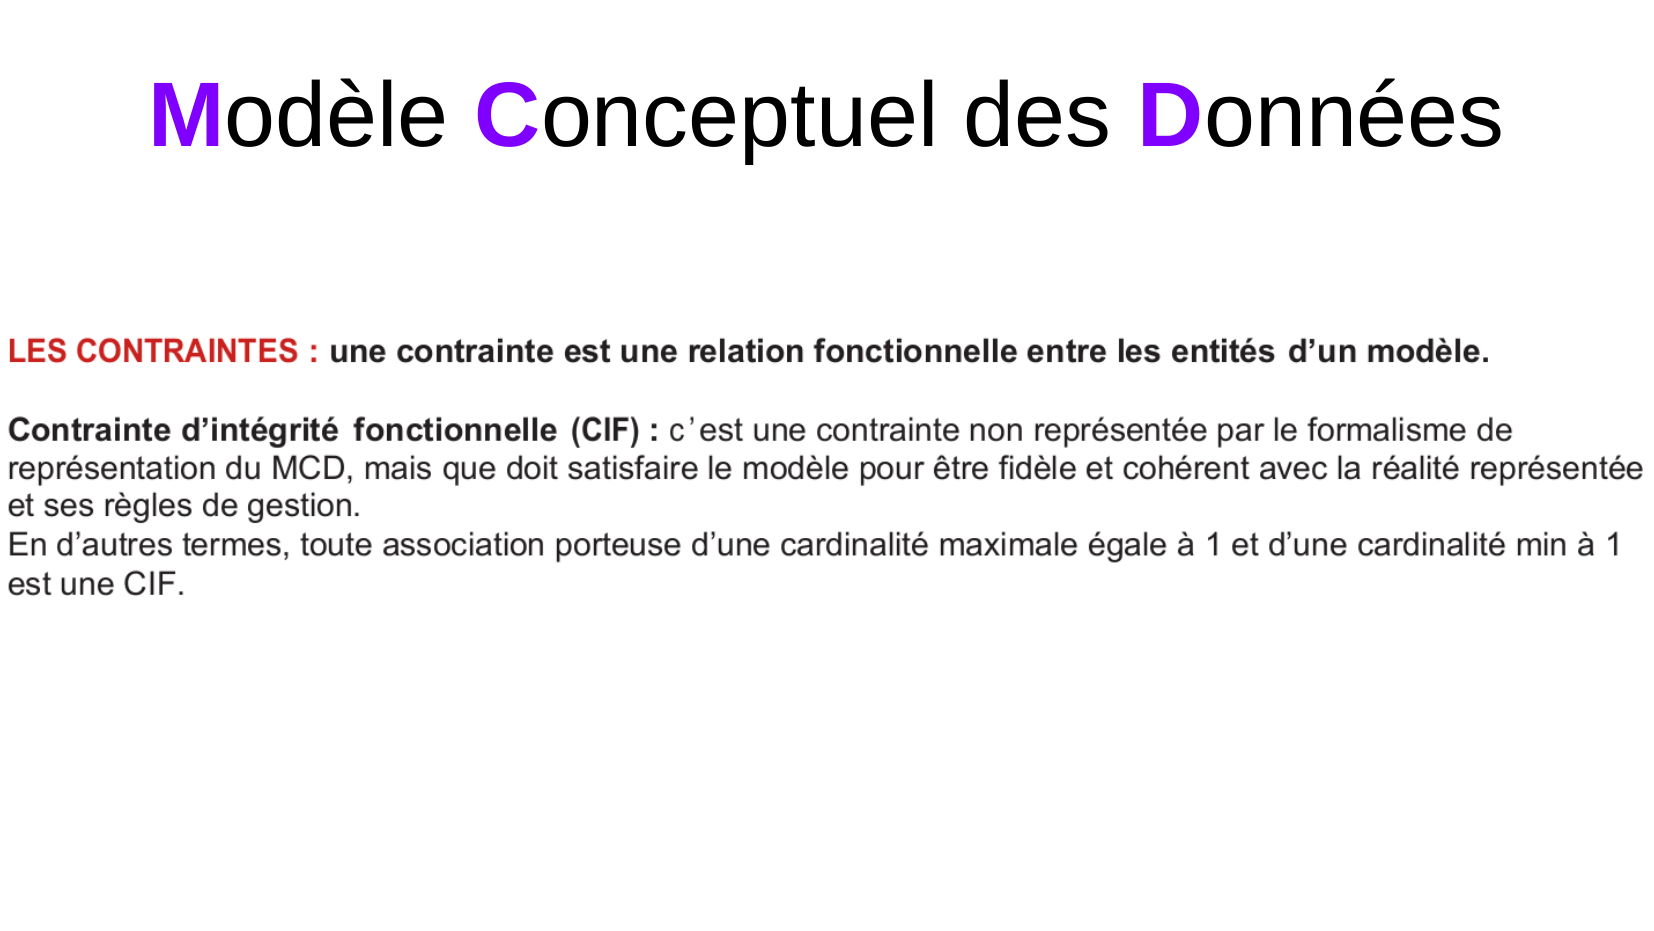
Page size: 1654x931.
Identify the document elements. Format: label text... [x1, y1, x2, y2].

picture [3, 332, 1654, 603]
title Modèle Conceptuel des Données [82, 37, 1571, 193]
